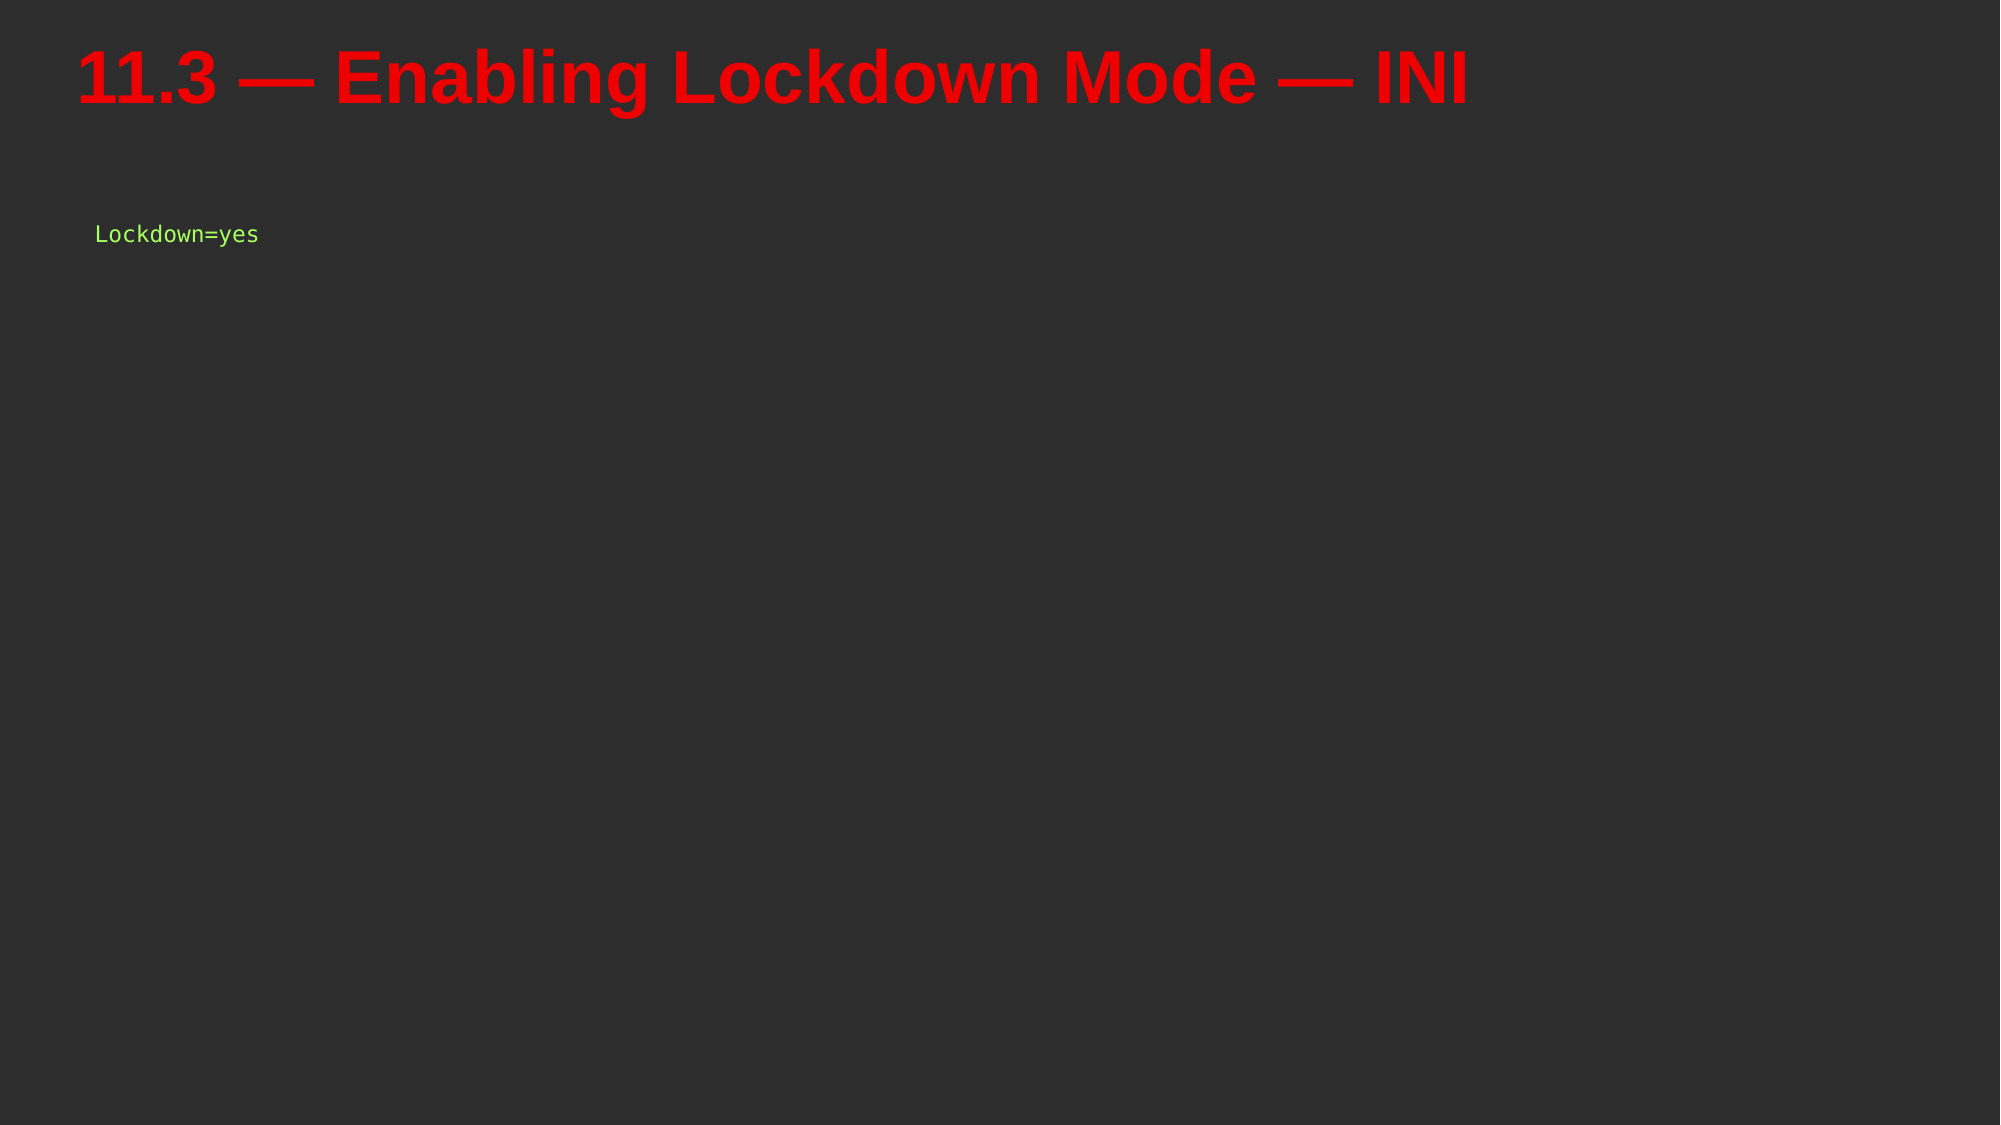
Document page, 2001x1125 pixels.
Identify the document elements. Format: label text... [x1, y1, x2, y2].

text_box 11.3 — Enabling Lockdown Mode — INI [59, 23, 1942, 178]
text_box Lockdown=yes [59, 194, 1942, 1093]
